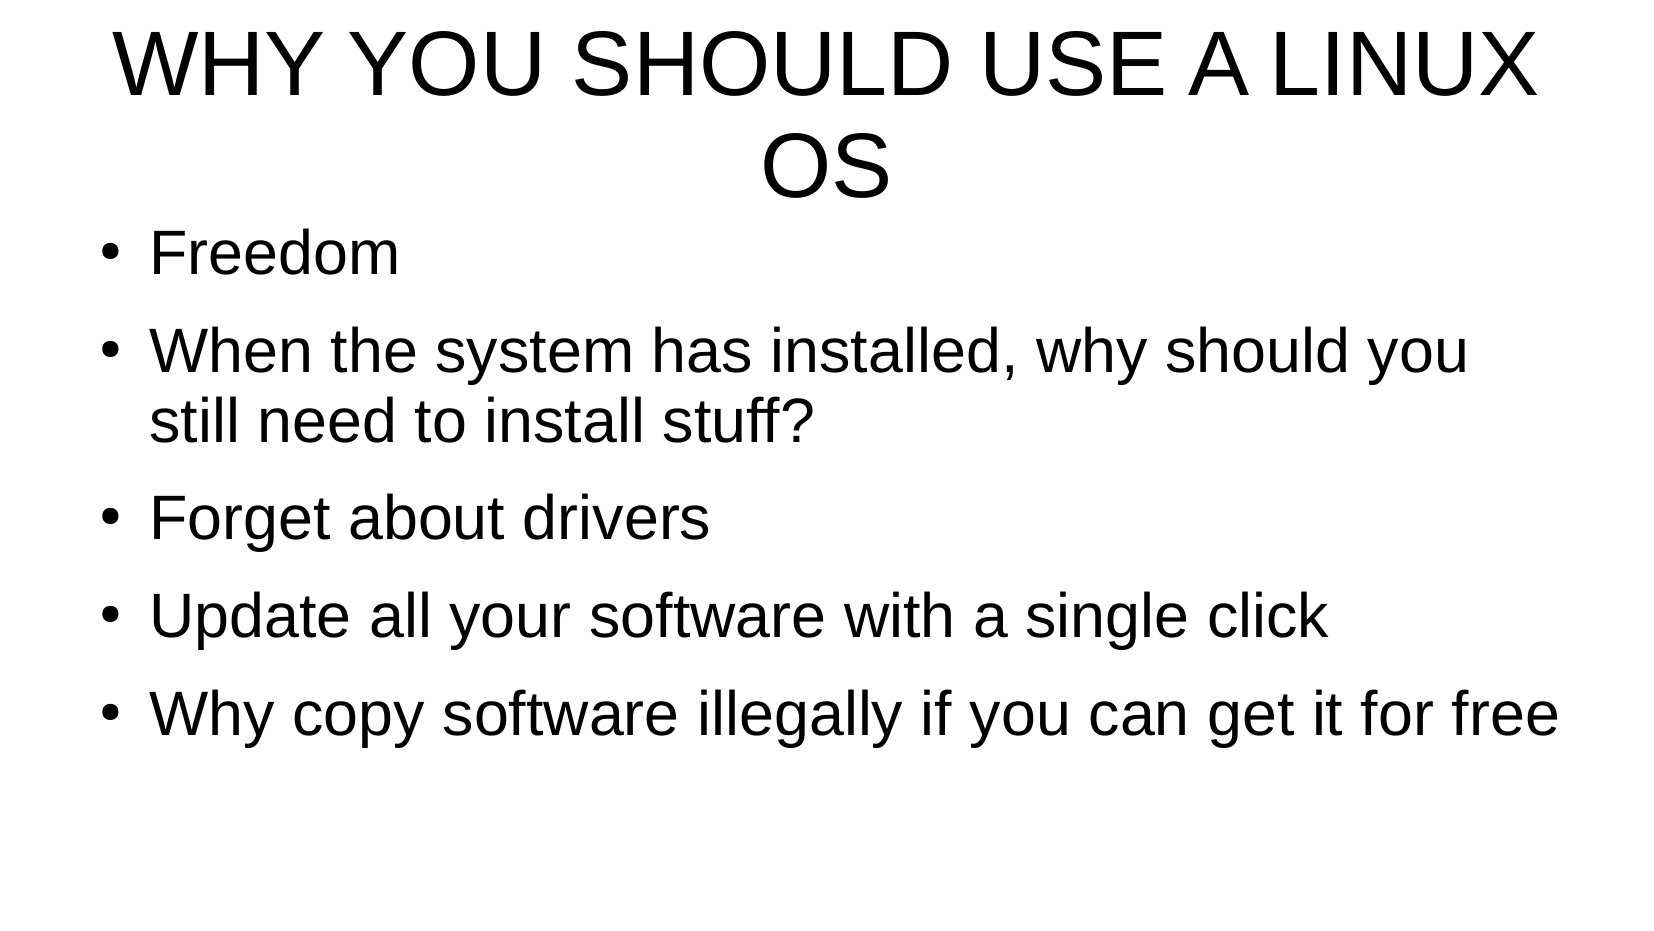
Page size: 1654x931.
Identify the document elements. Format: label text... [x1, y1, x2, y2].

title WHY YOU SHOULD USE A LINUX OS [82, 12, 1571, 217]
list Freedom When the system has installed, why should you still need to install stuff? Forget about drivers Update all your software with a single click Why copy software illegally if you can get it for free [82, 217, 1571, 758]
